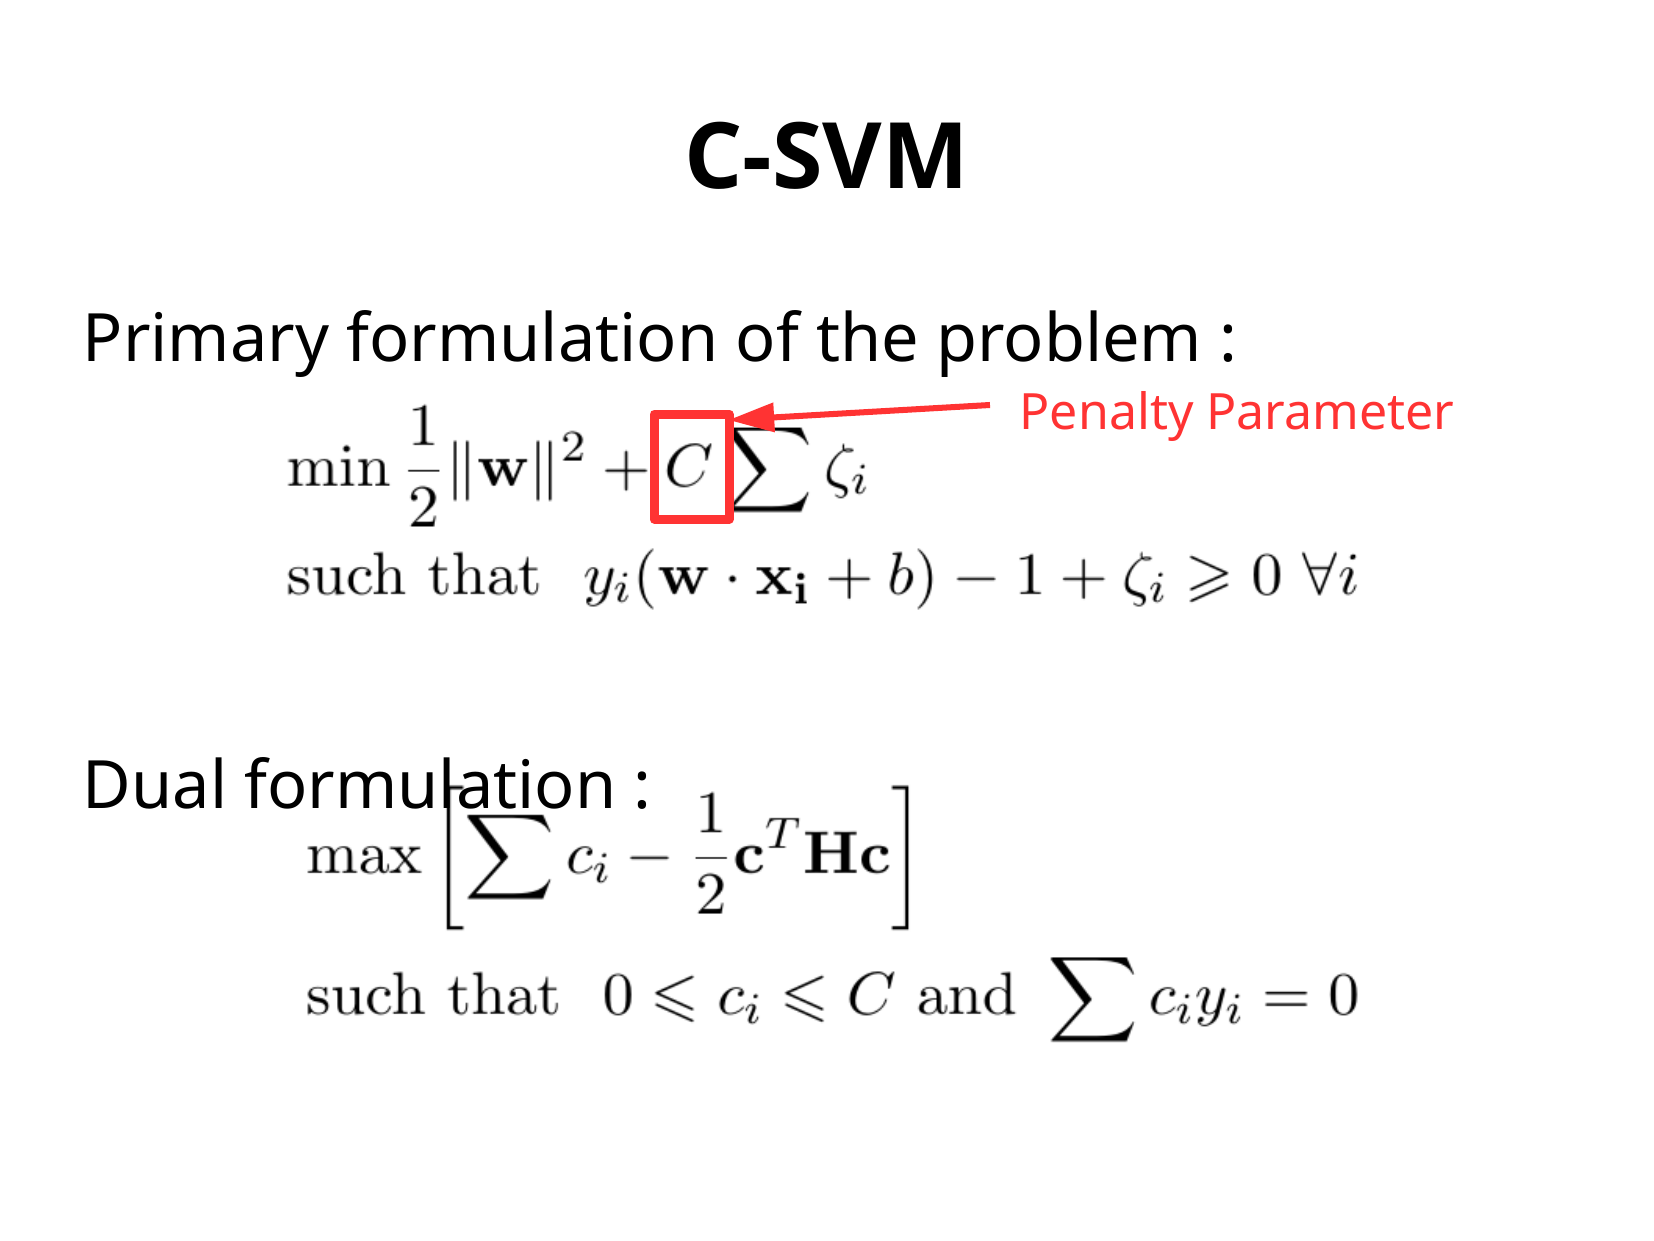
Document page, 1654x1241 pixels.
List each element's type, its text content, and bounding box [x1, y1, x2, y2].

picture [286, 1010, 1389, 1072]
title C-SVM [82, 49, 1571, 257]
list Primary formulation of the problem : Dual formulation : [82, 290, 1571, 1010]
picture [274, 384, 1379, 635]
text_box Penalty Parameter [1005, 369, 1591, 441]
